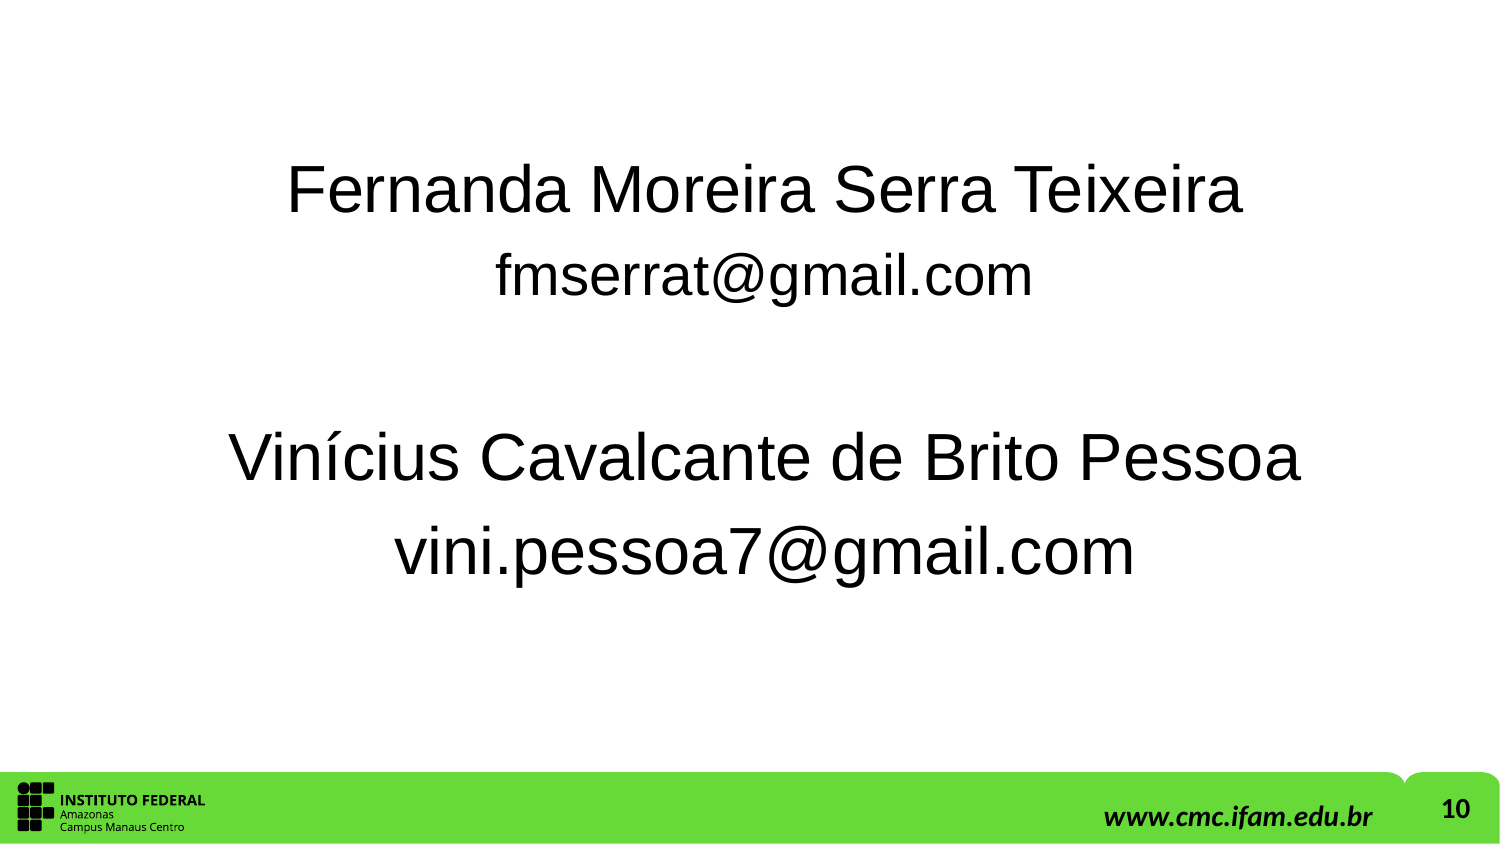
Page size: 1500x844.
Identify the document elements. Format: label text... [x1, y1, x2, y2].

slide_number 10 [1411, 784, 1500, 830]
text_box [0, 772, 1500, 844]
text_box www.cmc.ifam.edu.br [927, 789, 1388, 840]
subtitle Fernanda Moreira Serra Teixeira fmserrat@gmail.com Vinícius Cavalcante de Brito Pessoa vini.pessoa7@gmail.com [70, 138, 1461, 641]
